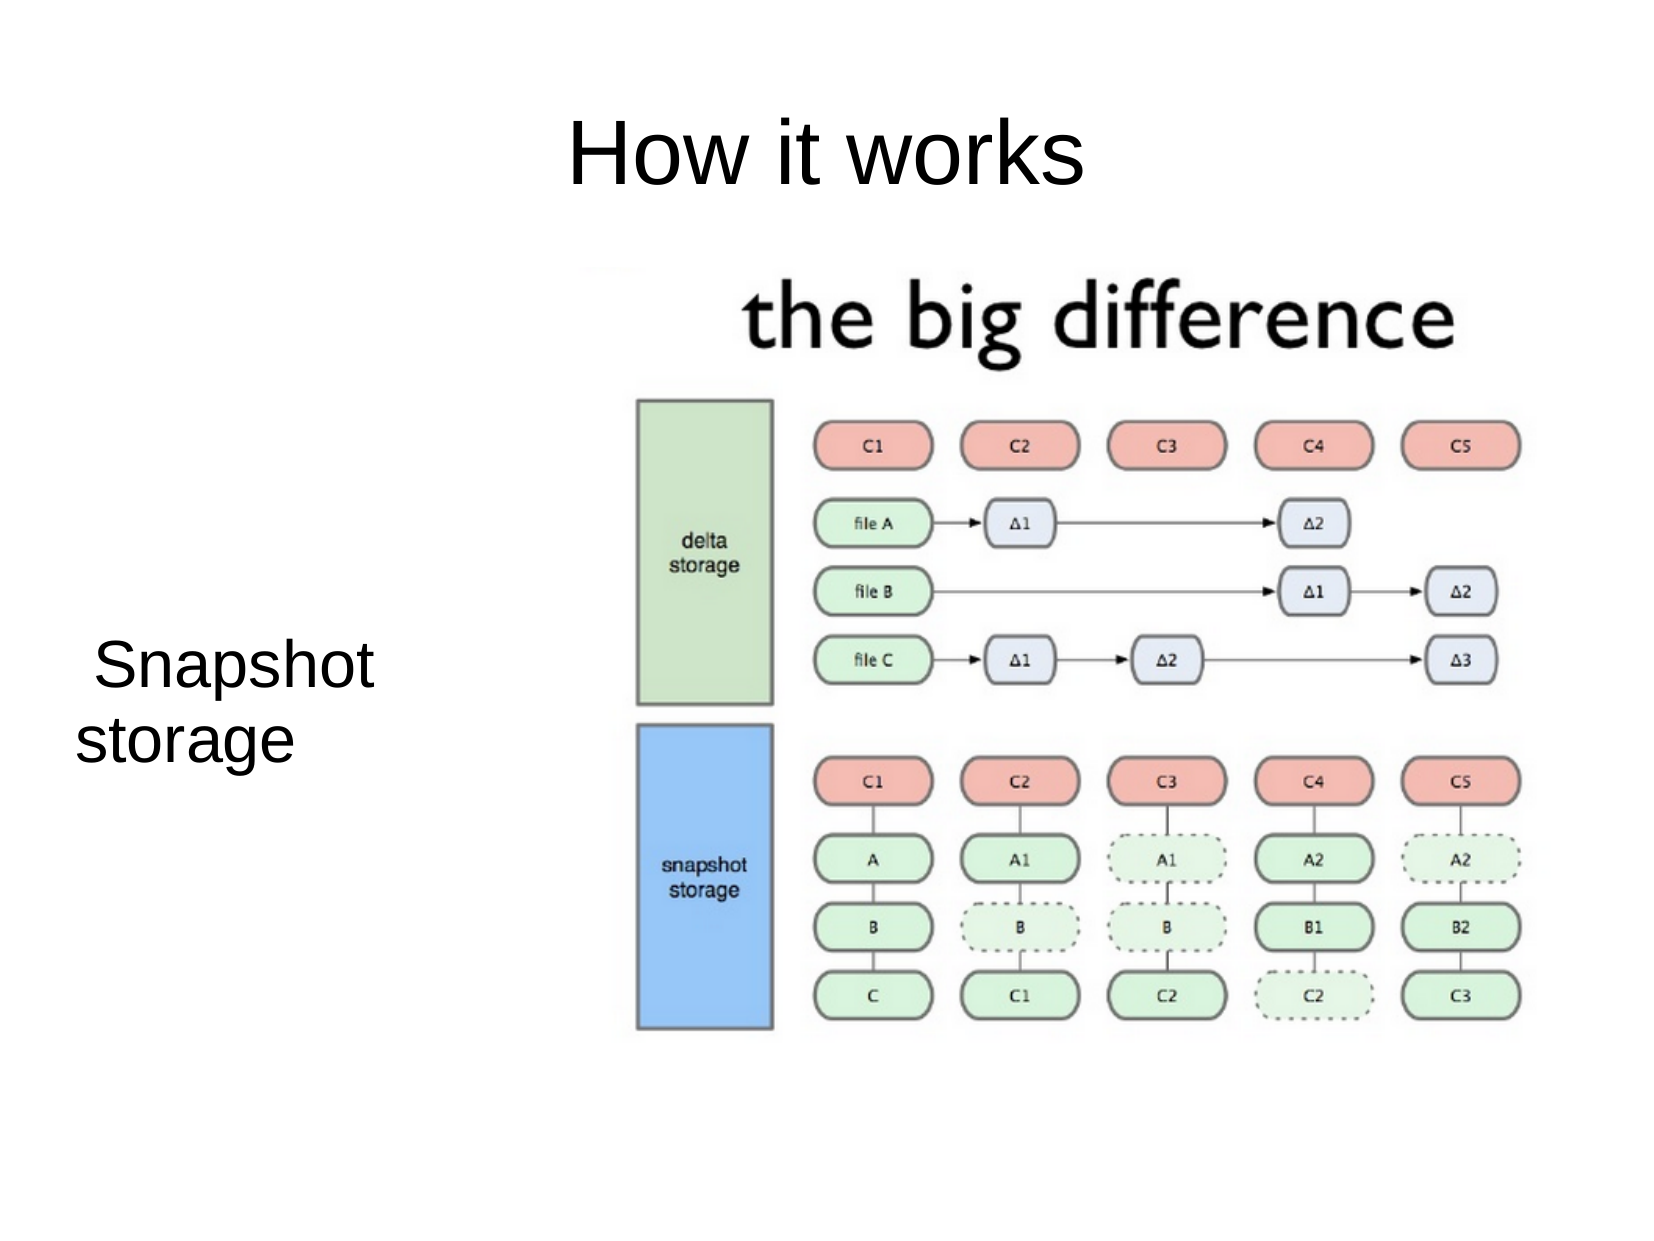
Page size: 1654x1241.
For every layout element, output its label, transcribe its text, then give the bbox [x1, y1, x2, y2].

title How it works [82, 49, 1571, 257]
picture [570, 267, 1621, 1051]
subtitle Snapshot storage [74, 353, 570, 1051]
